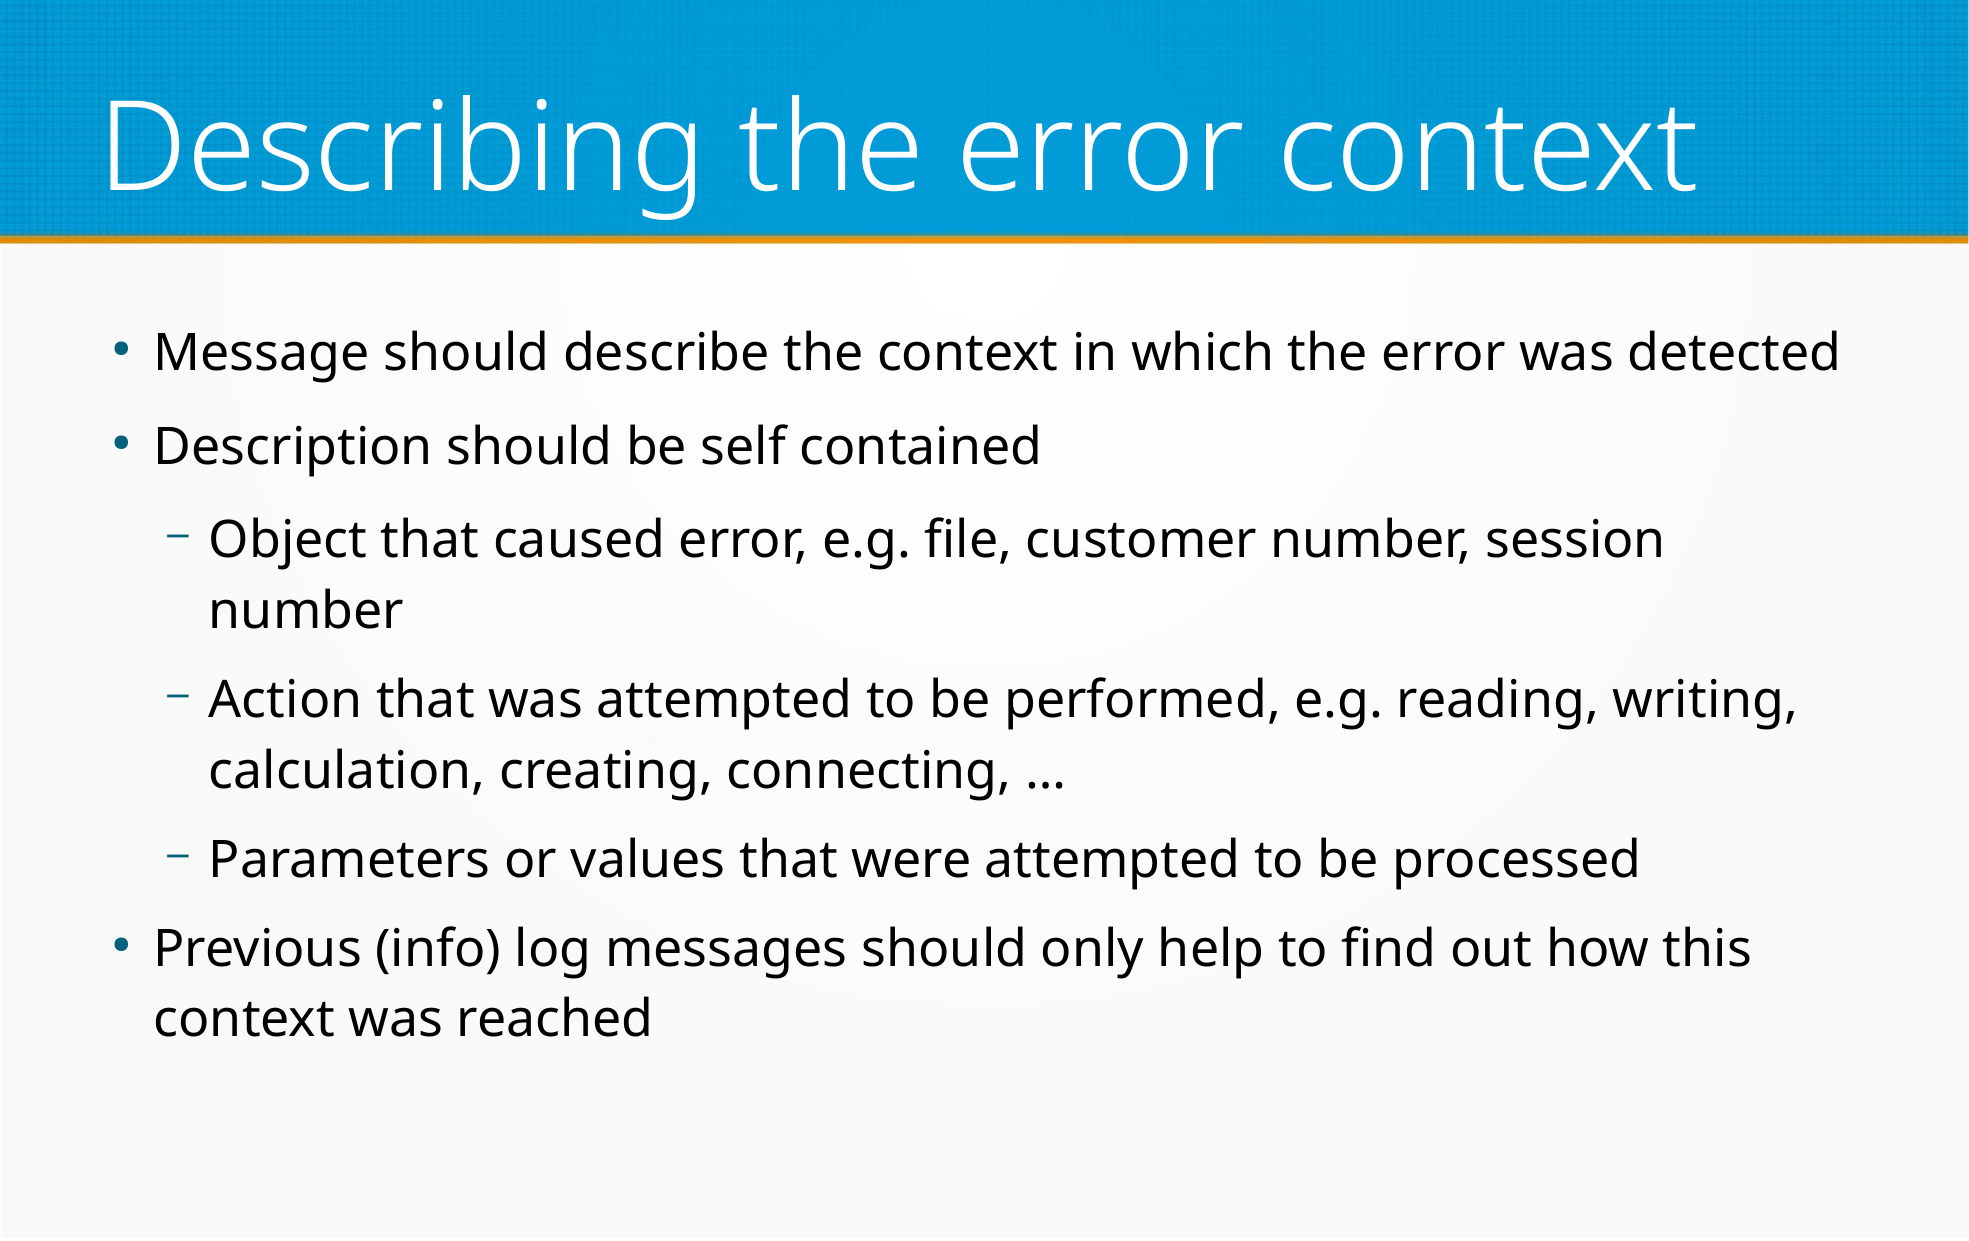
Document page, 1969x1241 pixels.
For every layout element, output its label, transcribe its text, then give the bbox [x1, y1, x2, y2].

title Describing the error context [98, 19, 1870, 227]
picture [0, 233, 1969, 1241]
list Message should describe the context in which the error was detected Description should be self contained Object that caused error, e.g. file, customer number, session number Action that was attempted to be performed, e.g. reading, writing, calculation, creating, connecting, … Parameters or values that were attempted to be processed Previous (info) log messages should only help to find out how this context was reached [98, 315, 1861, 1081]
